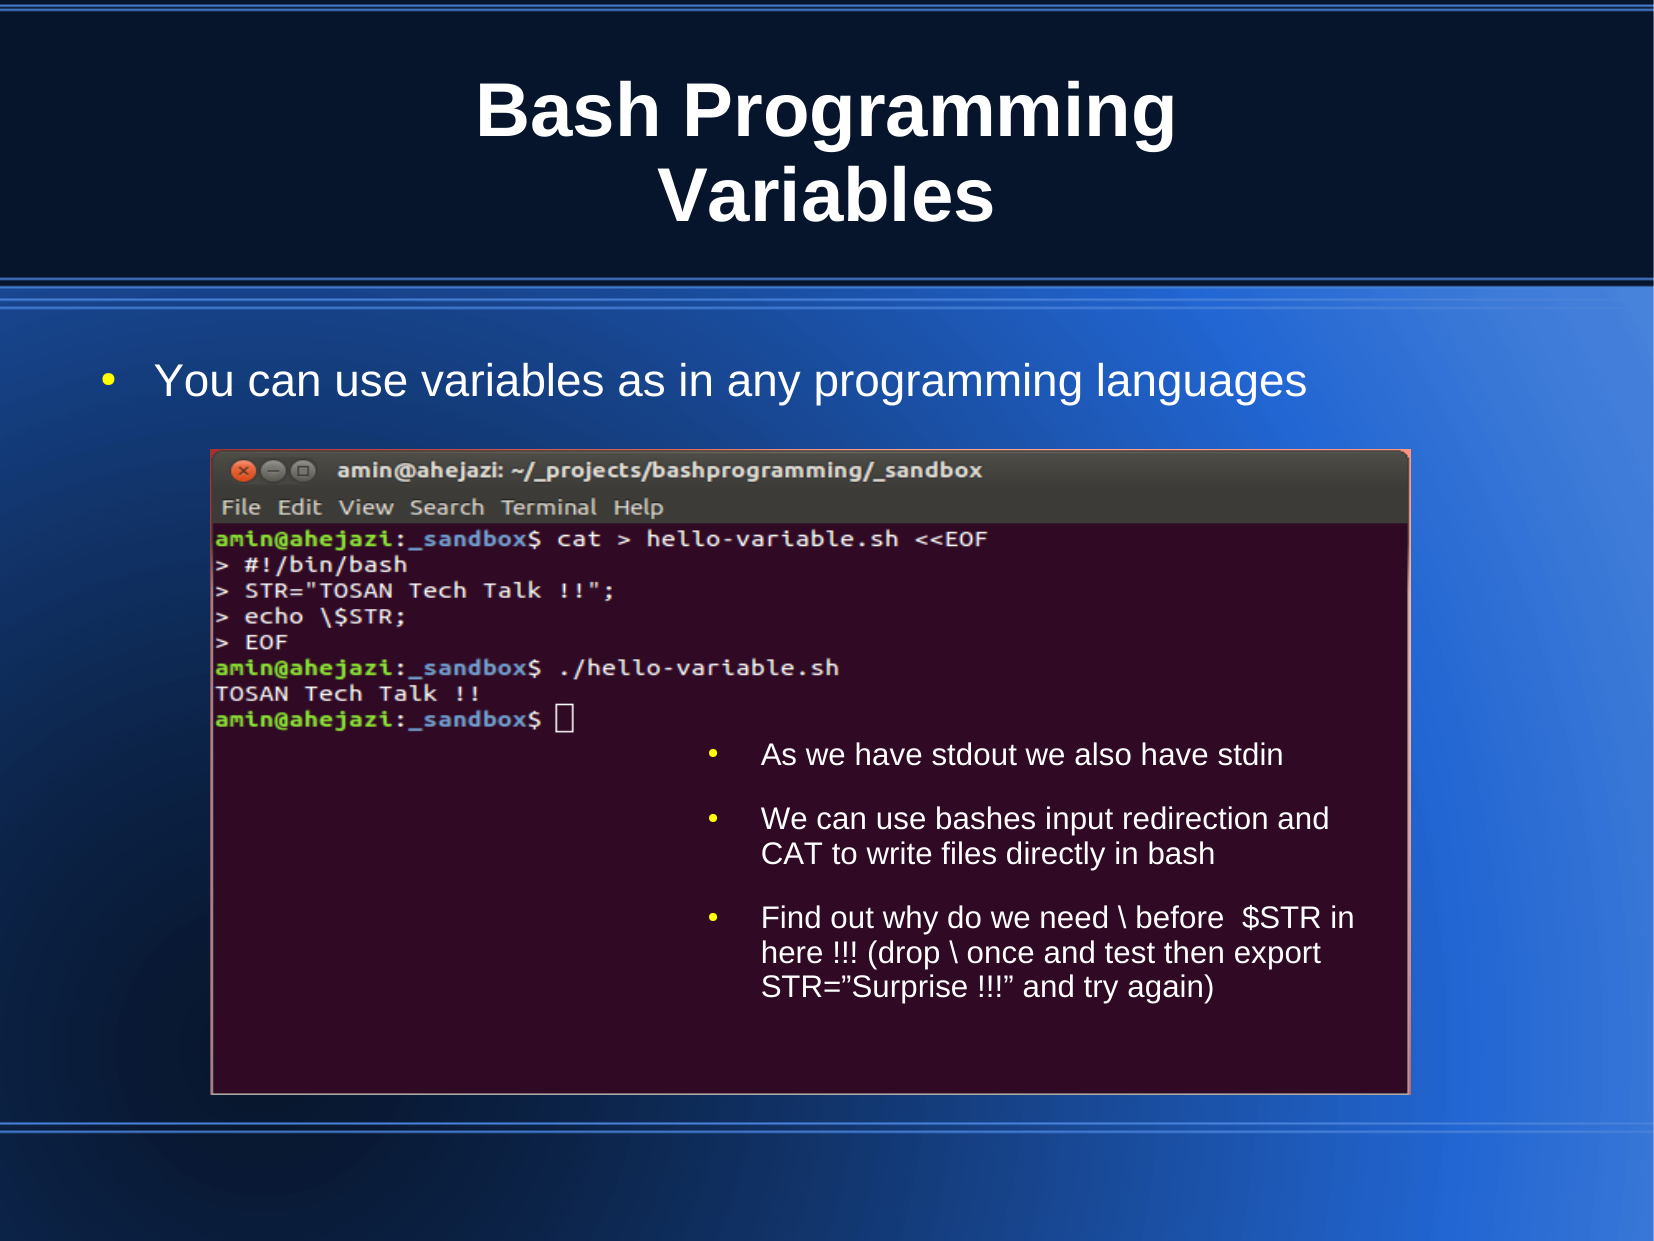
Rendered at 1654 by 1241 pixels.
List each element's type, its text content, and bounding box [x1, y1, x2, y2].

text_box As we have stdout we also have stdin We can use bashes input redirection and CAT to write files directly in bash Find out why do we need \ before $STR in here !!! (drop \ once and test then export STR=”Surprise !!!” and try again) [690, 737, 1381, 1051]
list You can use variables as in any programming languages [82, 355, 1571, 699]
picture [0, 0, 1654, 1241]
title Bash Programming Variables [82, 49, 1571, 257]
